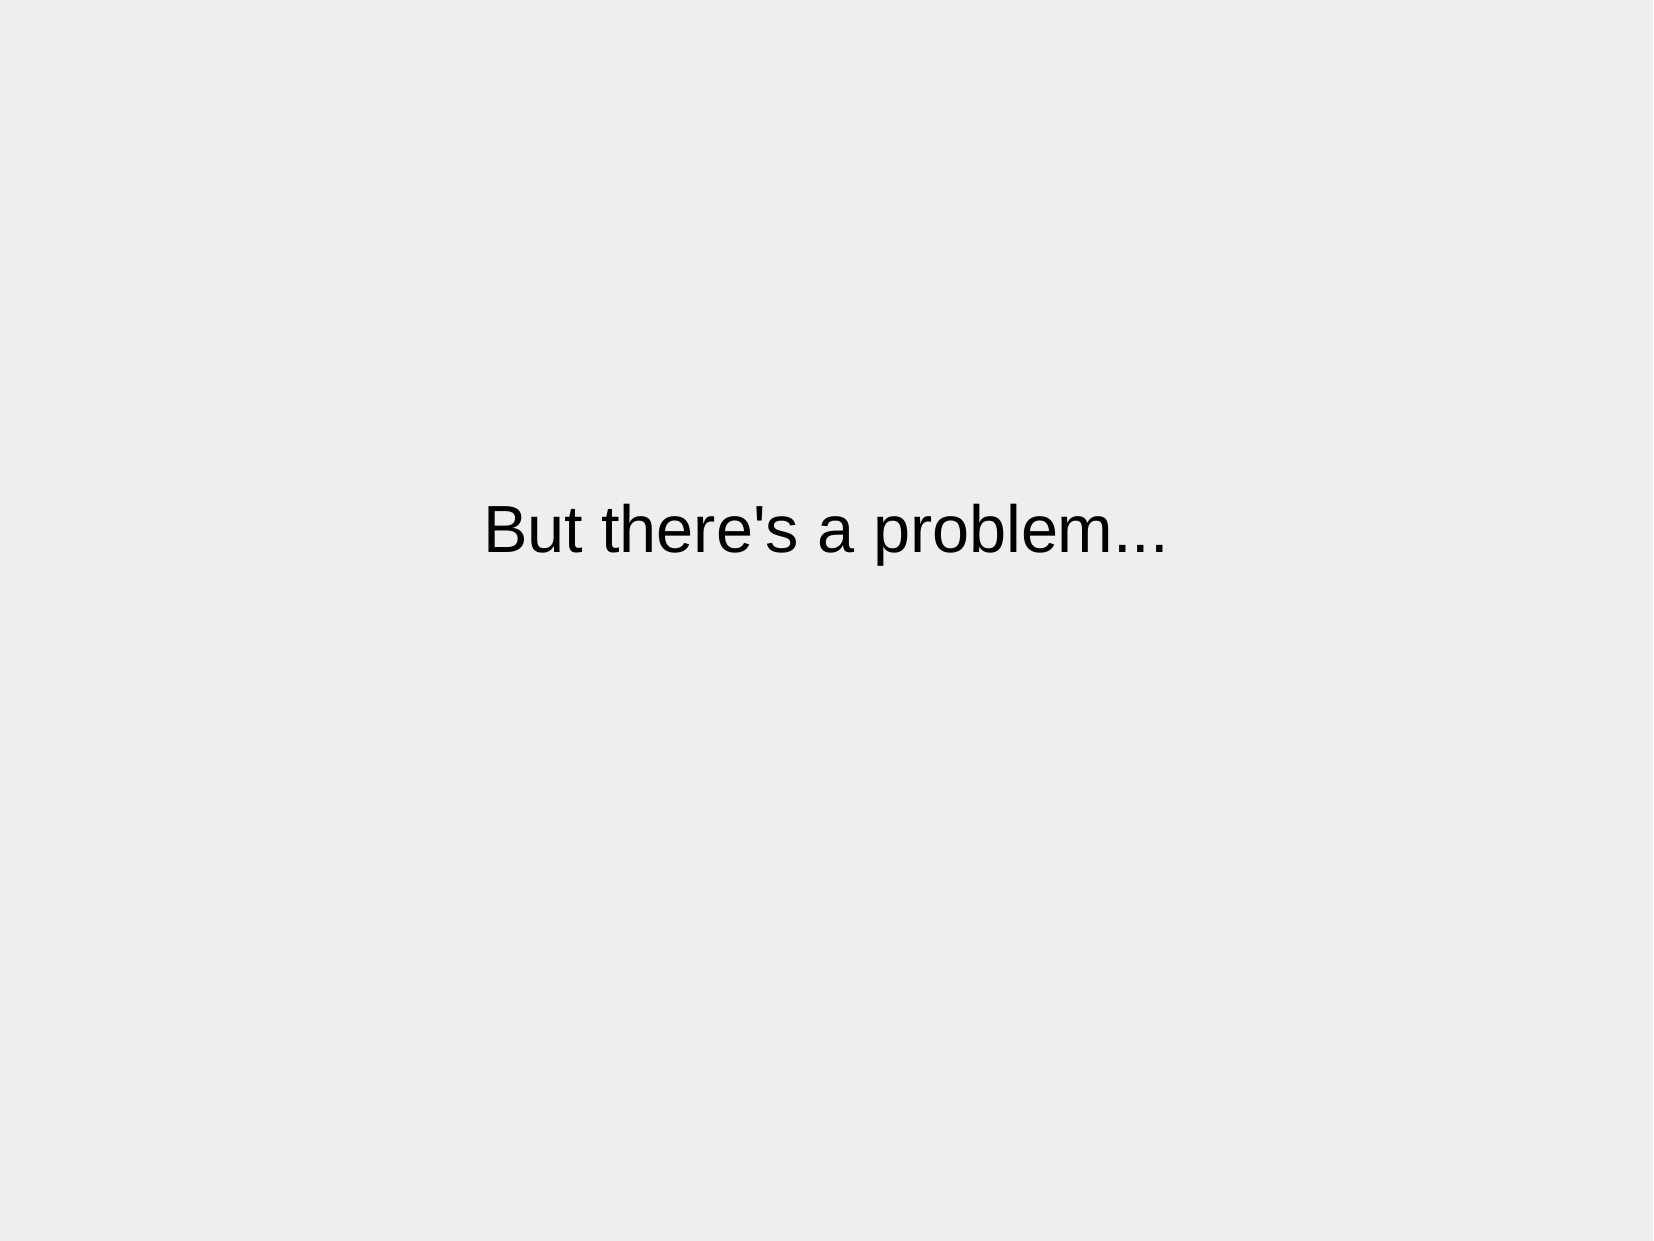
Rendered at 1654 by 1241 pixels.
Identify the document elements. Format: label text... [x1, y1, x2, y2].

subtitle But there's a problem... [82, 49, 1571, 1010]
